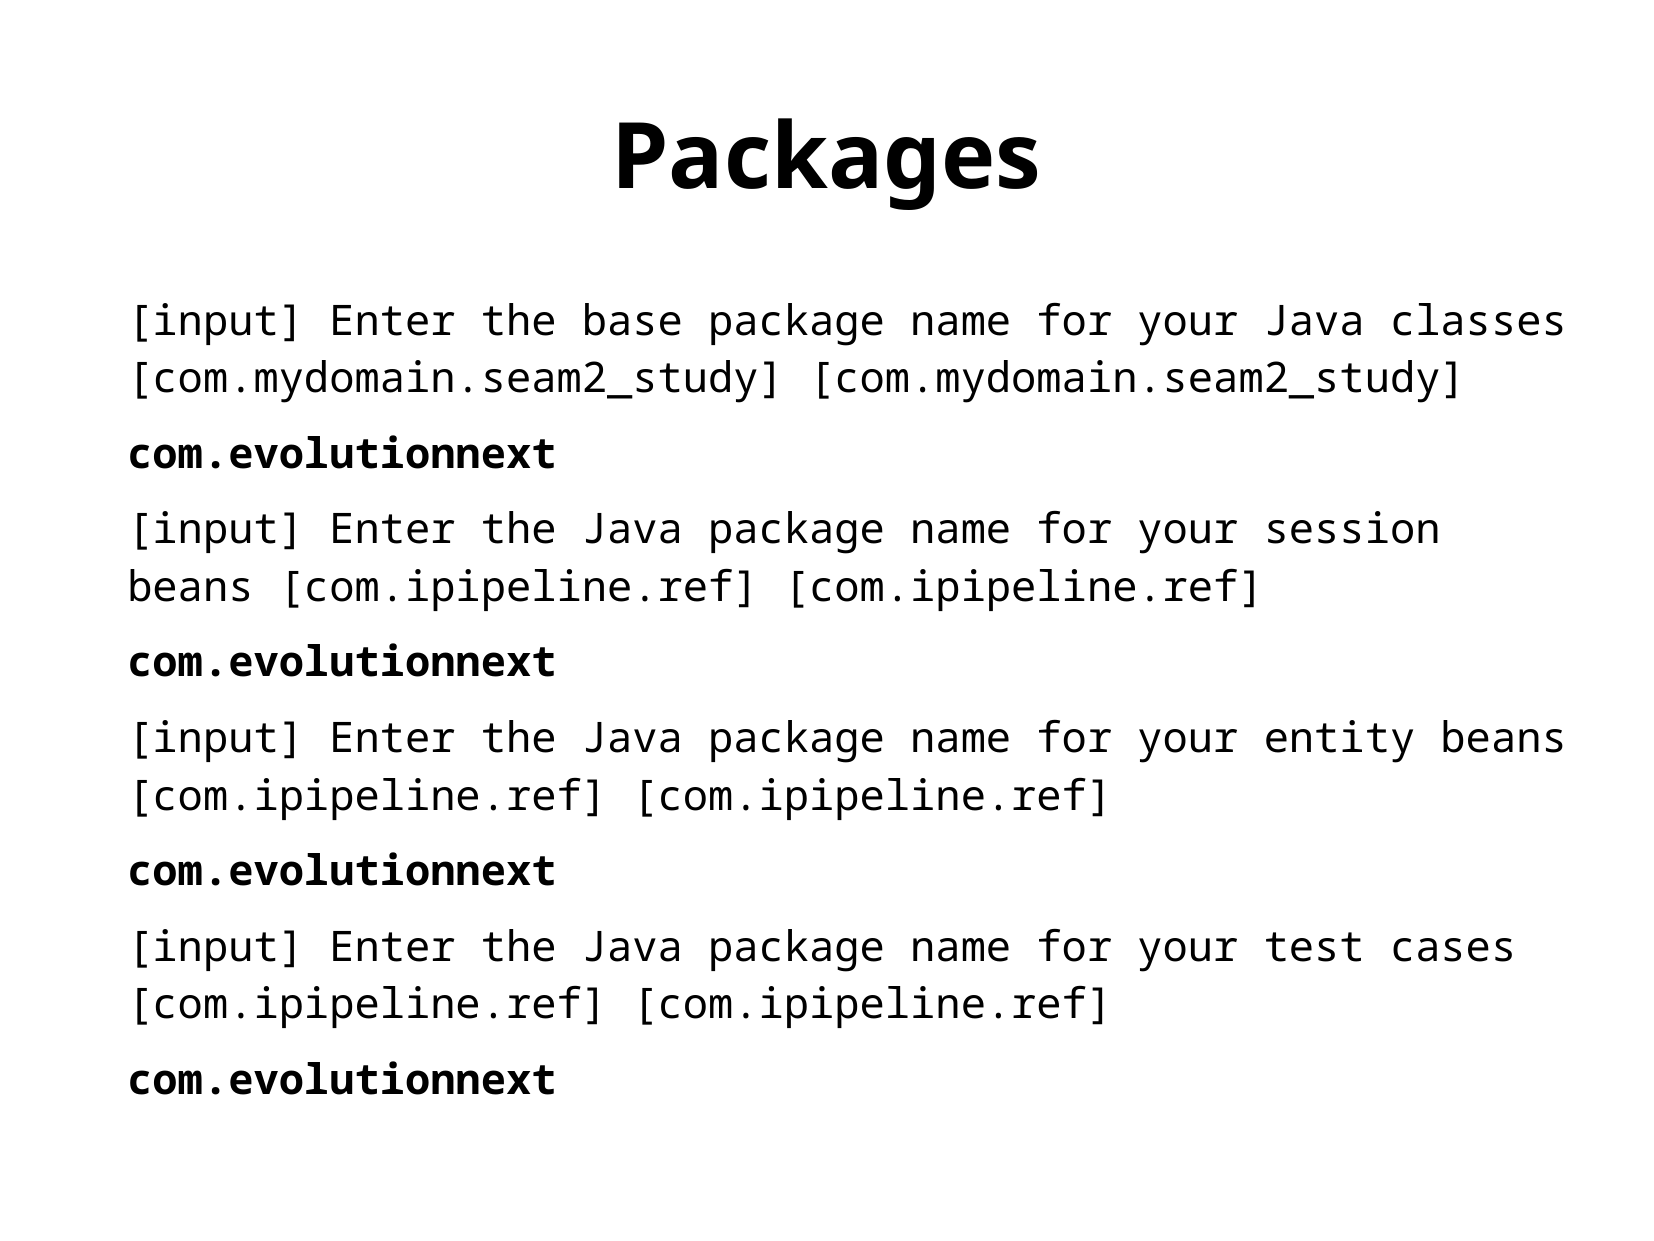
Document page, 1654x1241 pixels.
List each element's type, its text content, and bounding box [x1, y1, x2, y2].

list [input] Enter the base package name for your Java classes [com.mydomain.seam2_study] [com.mydomain.seam2_study] com.evolutionnext [input] Enter the Java package name for your session beans [com.ipipeline.ref] [com.ipipeline.ref] com.evolutionnext [input] Enter the Java package name for your entity beans [com.ipipeline.ref] [com.ipipeline.ref] com.evolutionnext [input] Enter the Java package name for your test cases [com.ipipeline.ref] [com.ipipeline.ref] com.evolutionnext [82, 290, 1571, 1109]
title Packages [82, 49, 1571, 257]
